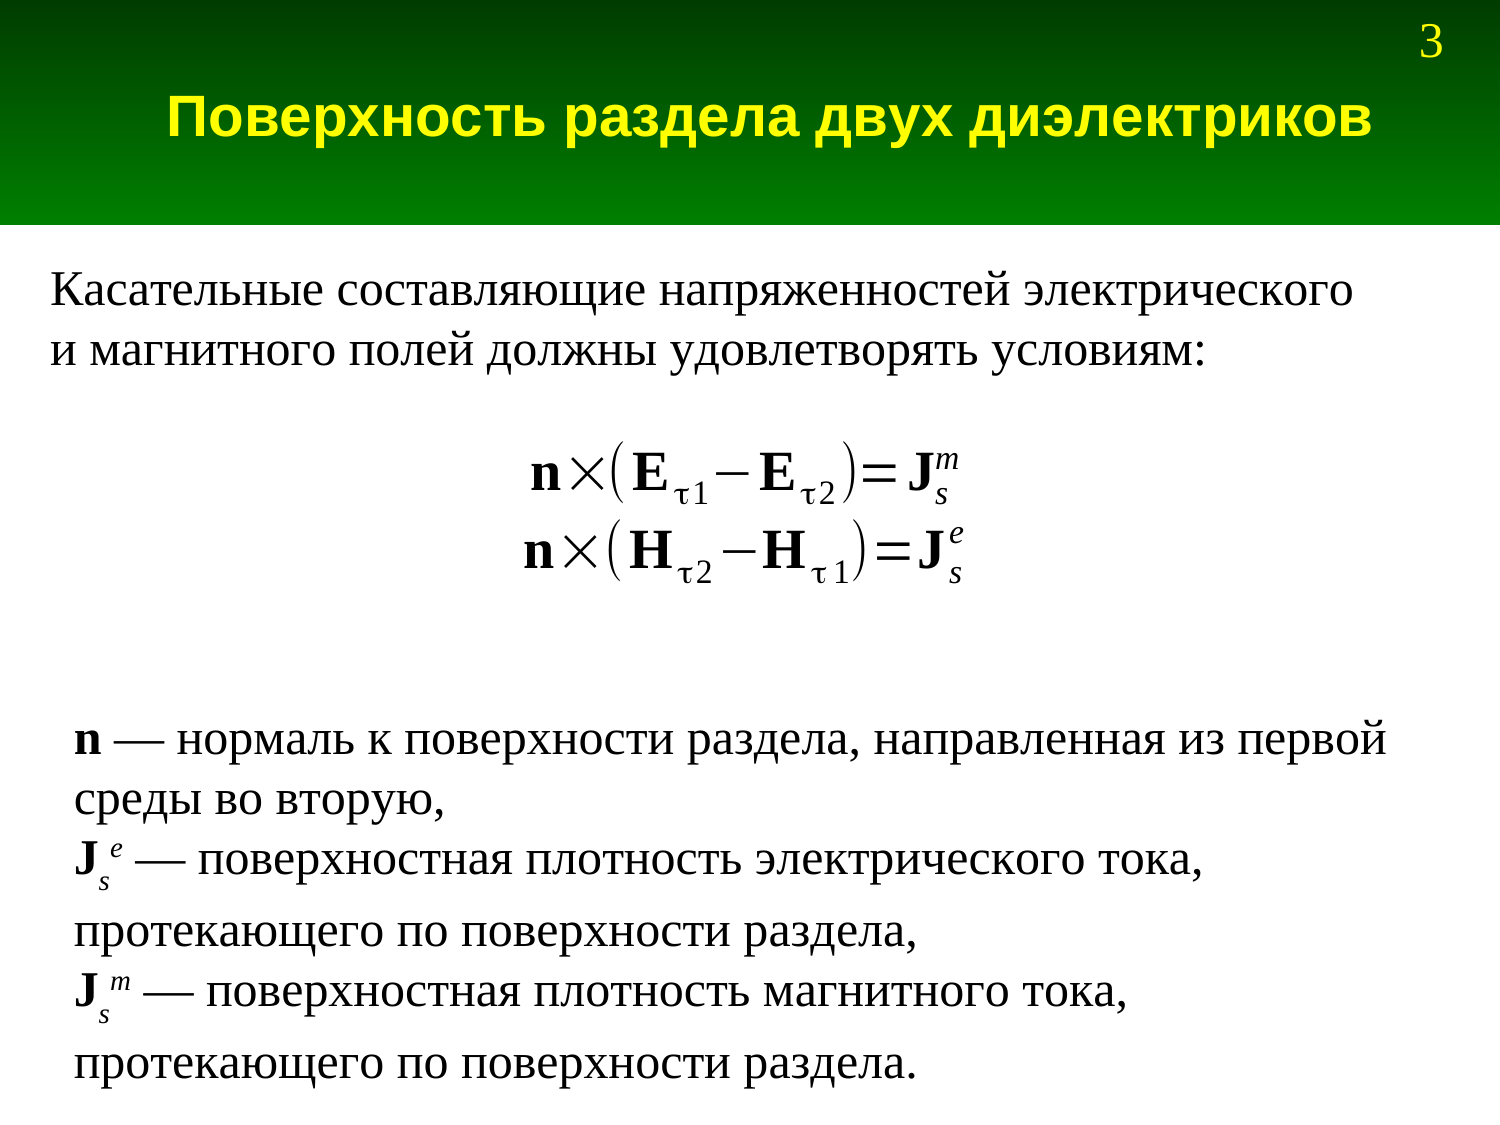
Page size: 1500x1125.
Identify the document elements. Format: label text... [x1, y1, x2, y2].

chart [509, 437, 979, 591]
text_box n — нормаль к поверхности раздела, направленная из первой среды во вторую, Jse — поверхностная плотность электрического тока, протекающего по поверхности раздела, Jsm — поверхностная плотность магнитного тока, протекающего по поверхности раздела. [59, 696, 1465, 1097]
text_box Касательные составляющие напряженностей электрического и магнитного полей должны удовлетворять условиям: [35, 248, 1371, 383]
title Поверхность раздела двух диэлектриков [88, 18, 1453, 207]
